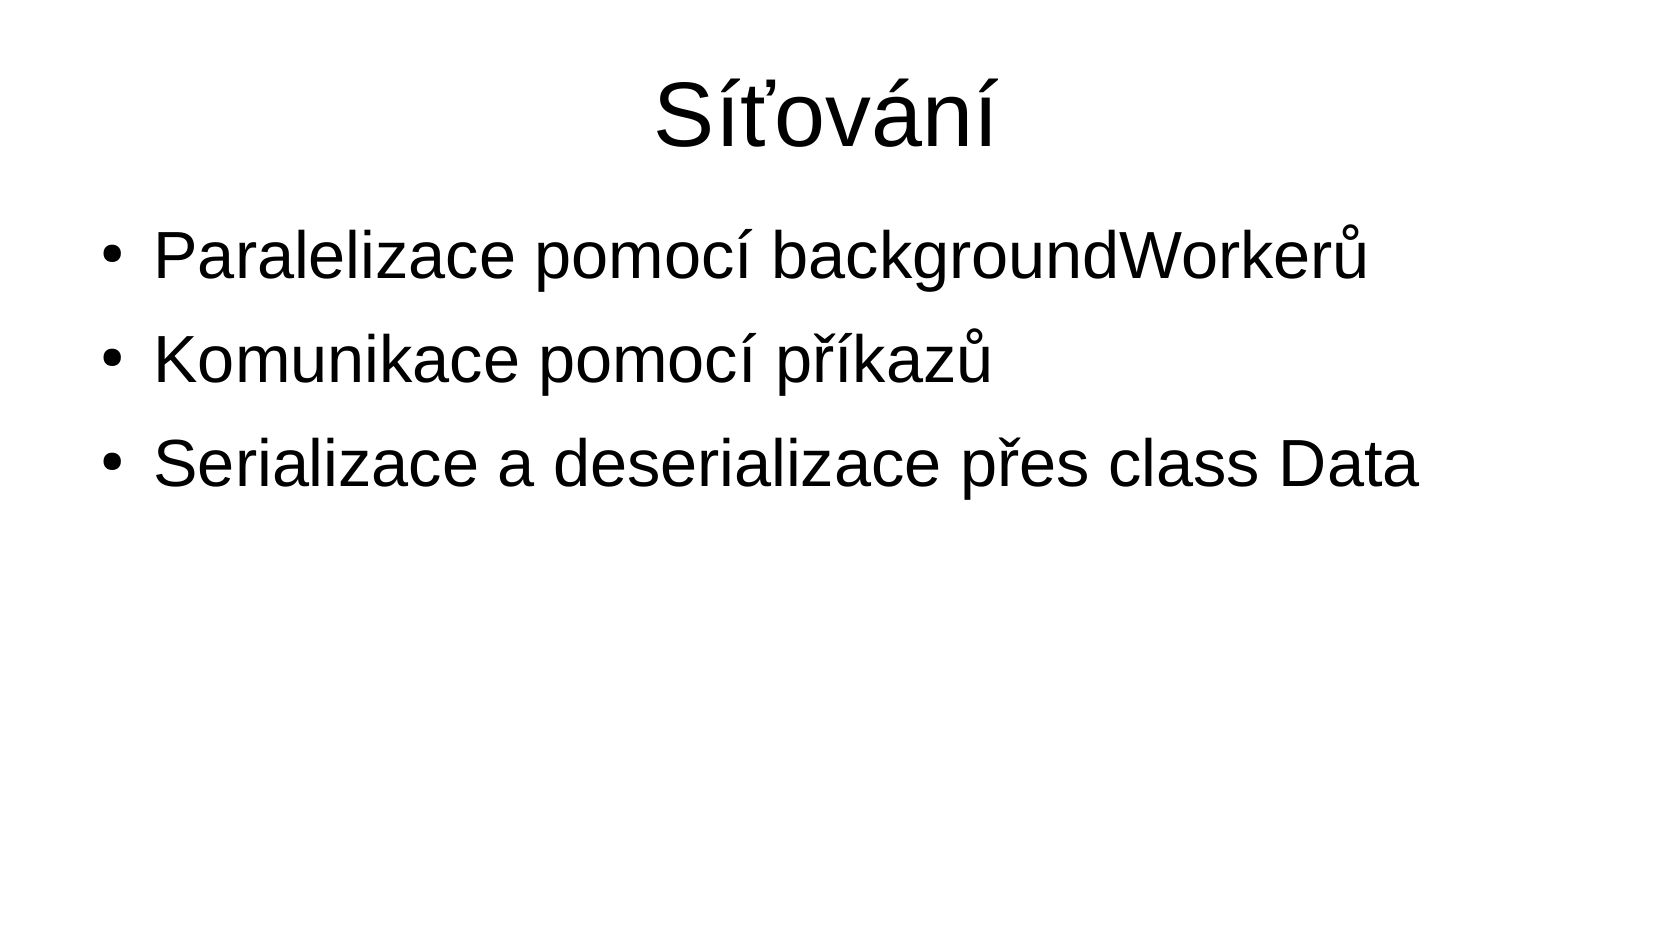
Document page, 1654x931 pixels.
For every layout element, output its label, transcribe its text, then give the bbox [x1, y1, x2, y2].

title Síťování [82, 37, 1571, 193]
list Paralelizace pomocí backgroundWorkerů Komunikace pomocí příkazů Serializace a deserializace přes class Data [82, 217, 1571, 758]
